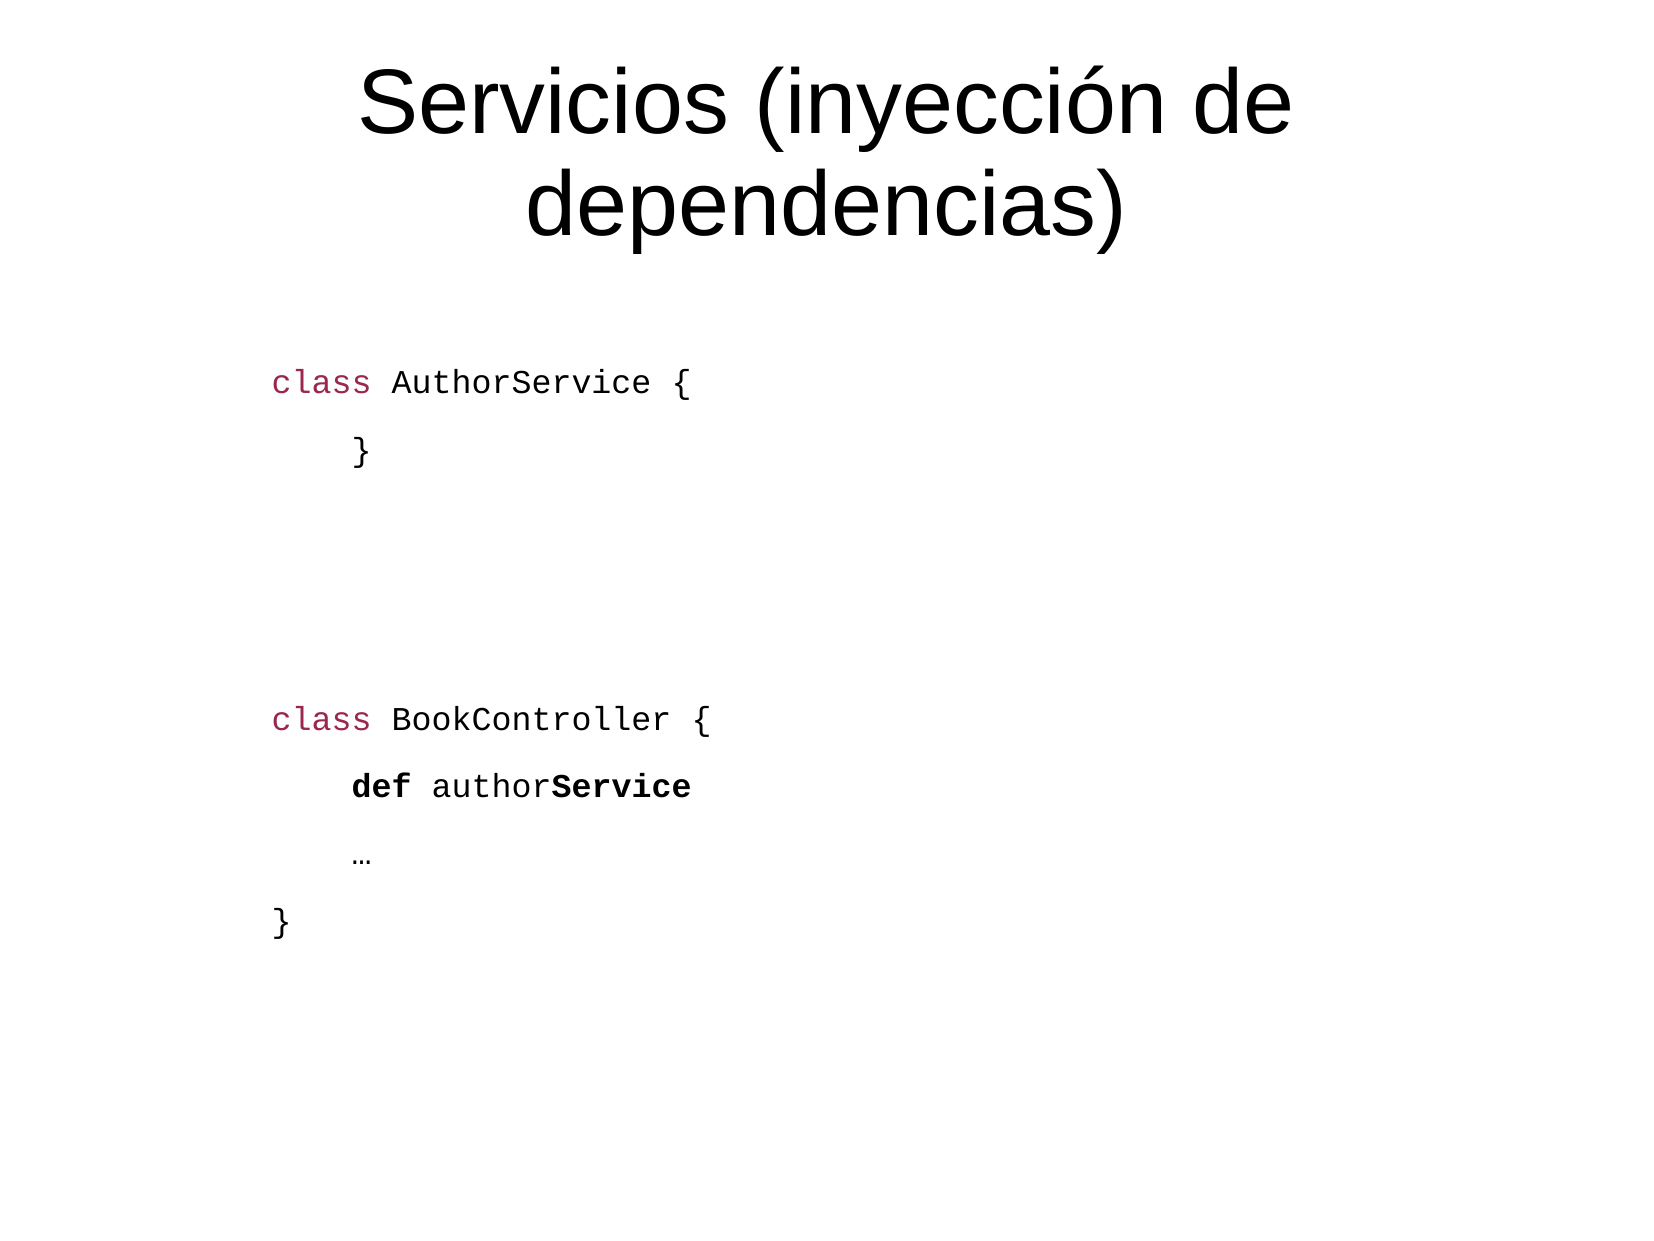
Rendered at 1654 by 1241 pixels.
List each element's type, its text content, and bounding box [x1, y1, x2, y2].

list class AuthorService { } class BookController { def authorService … } [271, 366, 1654, 1086]
title Servicios (inyección de dependencias) [82, 49, 1571, 257]
